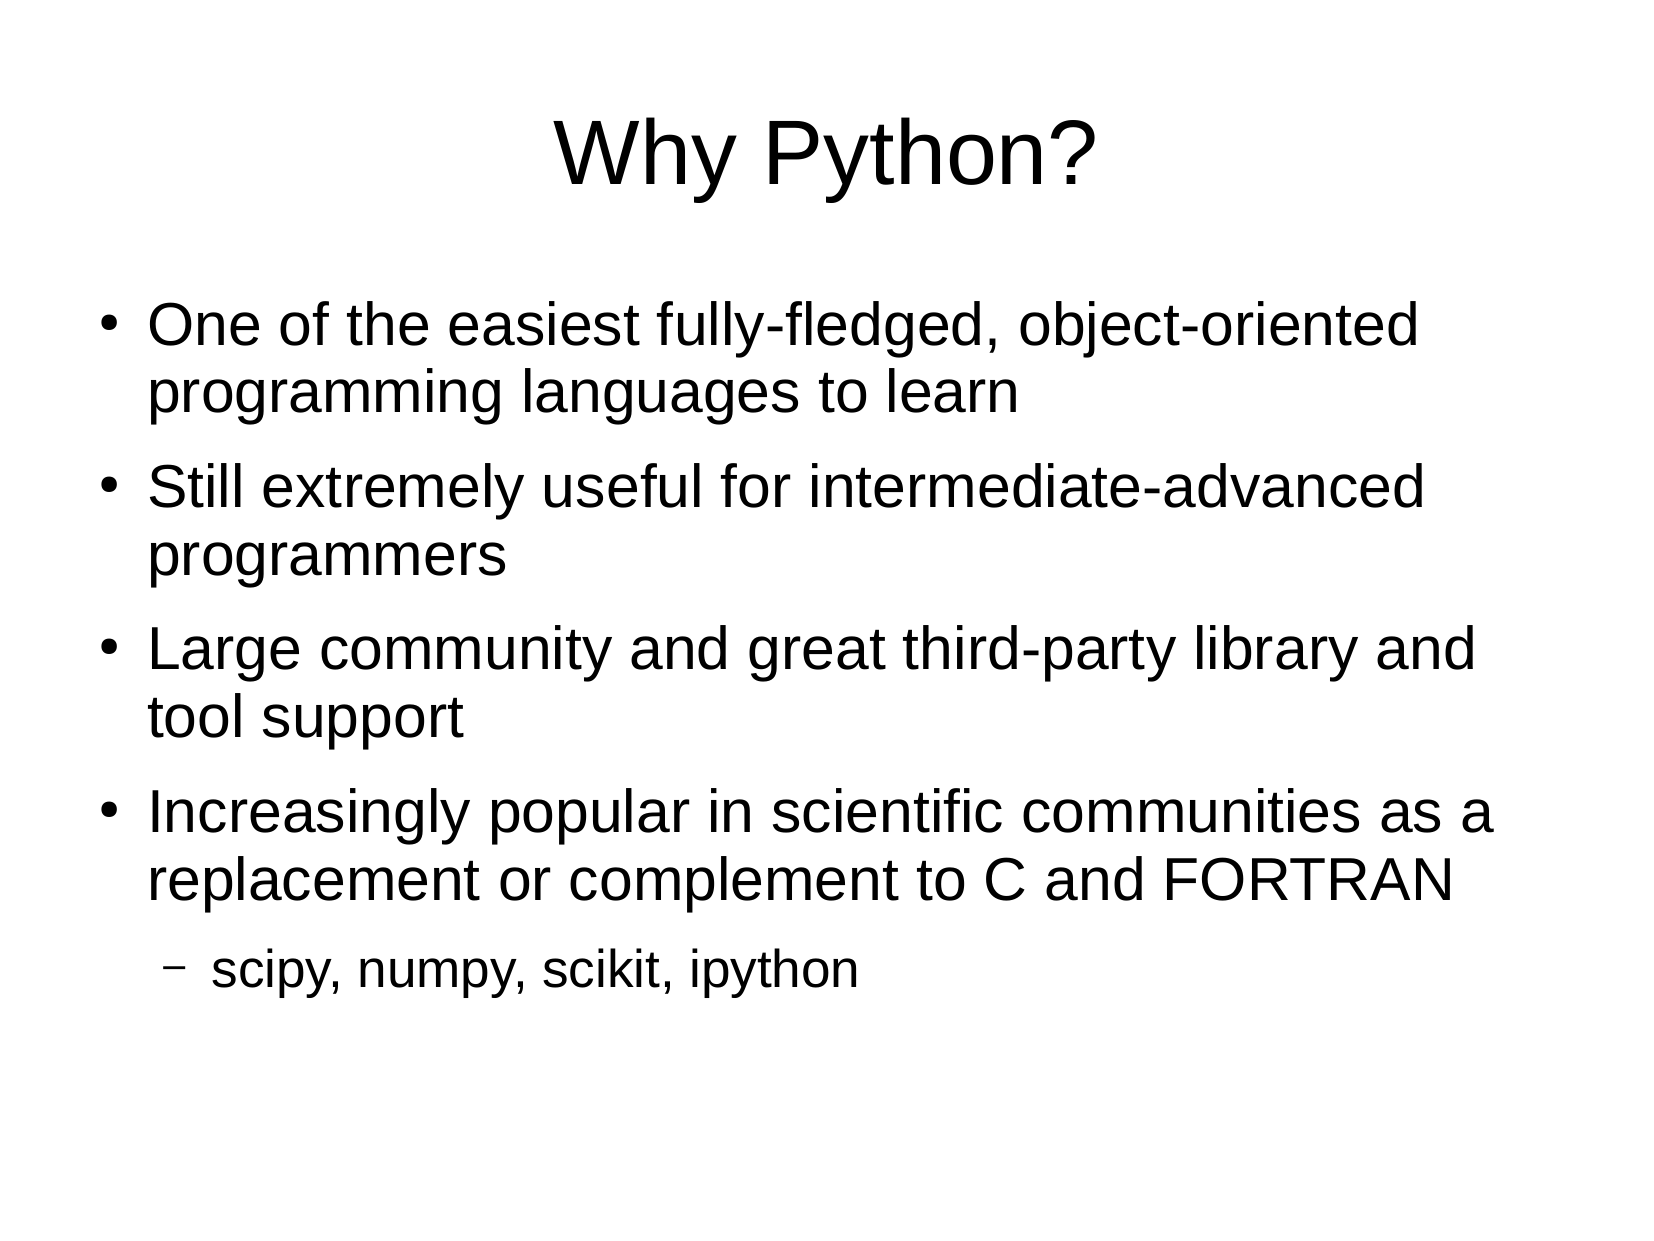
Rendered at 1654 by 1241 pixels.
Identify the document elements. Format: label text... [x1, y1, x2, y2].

title Why Python? [82, 49, 1571, 257]
list One of the easiest fully-fledged, object-oriented programming languages to learn Still extremely useful for intermediate-advanced programmers Large community and great third-party library and tool support Increasingly popular in scientific communities as a replacement or complement to C and FORTRAN scipy, numpy, scikit, ipython [82, 290, 1571, 1010]
